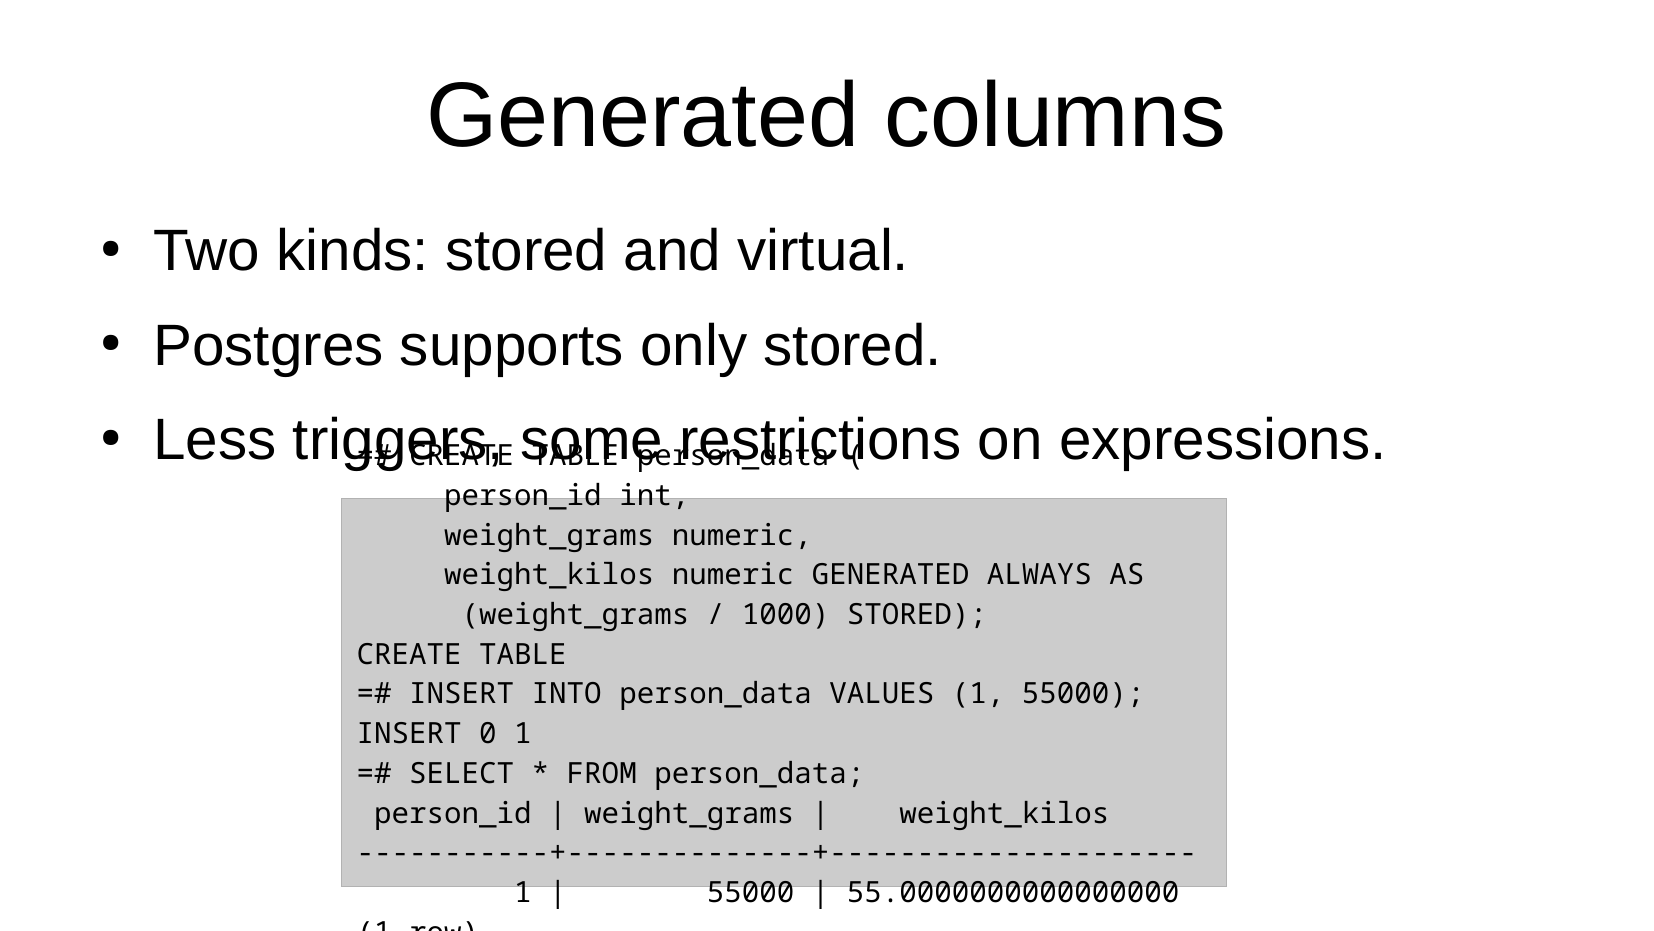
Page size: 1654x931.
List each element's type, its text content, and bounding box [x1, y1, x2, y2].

text_box =# CREATE TABLE person_data ( person_id int, weight_grams numeric, weight_kilos numeric GENERATED ALWAYS AS (weight_grams / 1000) STORED); CREATE TABLE =# INSERT INTO person_data VALUES (1, 55000); INSERT 0 1 =# SELECT * FROM person_data; person_id | weight_grams | weight_kilos -----------+--------------+--------------------- 1 | 55000 | 55.0000000000000000 (1 row) [341, 498, 1227, 887]
title Generated columns [82, 37, 1571, 193]
list Two kinds: stored and virtual. Postgres supports only stored. Less triggers, some restrictions on expressions. [82, 217, 1571, 758]
